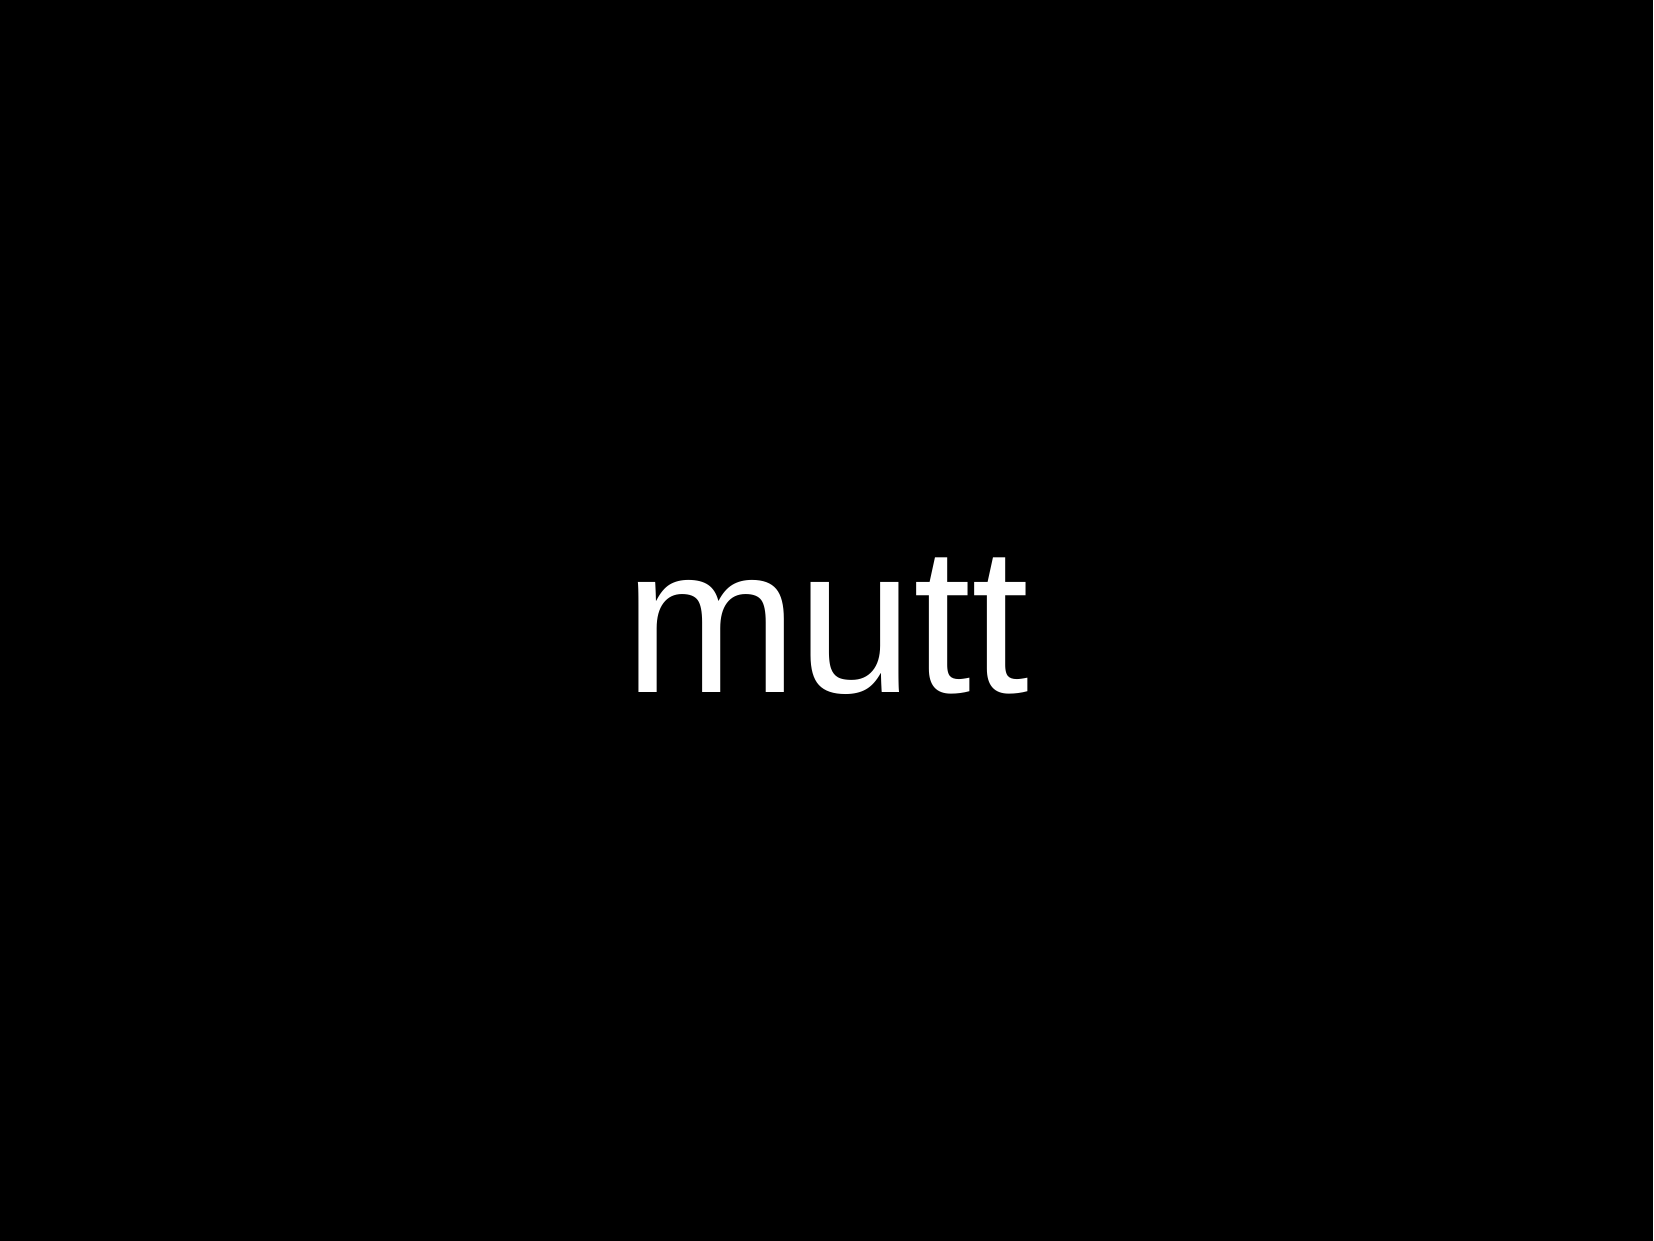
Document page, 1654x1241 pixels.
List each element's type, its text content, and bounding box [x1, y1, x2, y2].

title mutt [82, 101, 1571, 1140]
